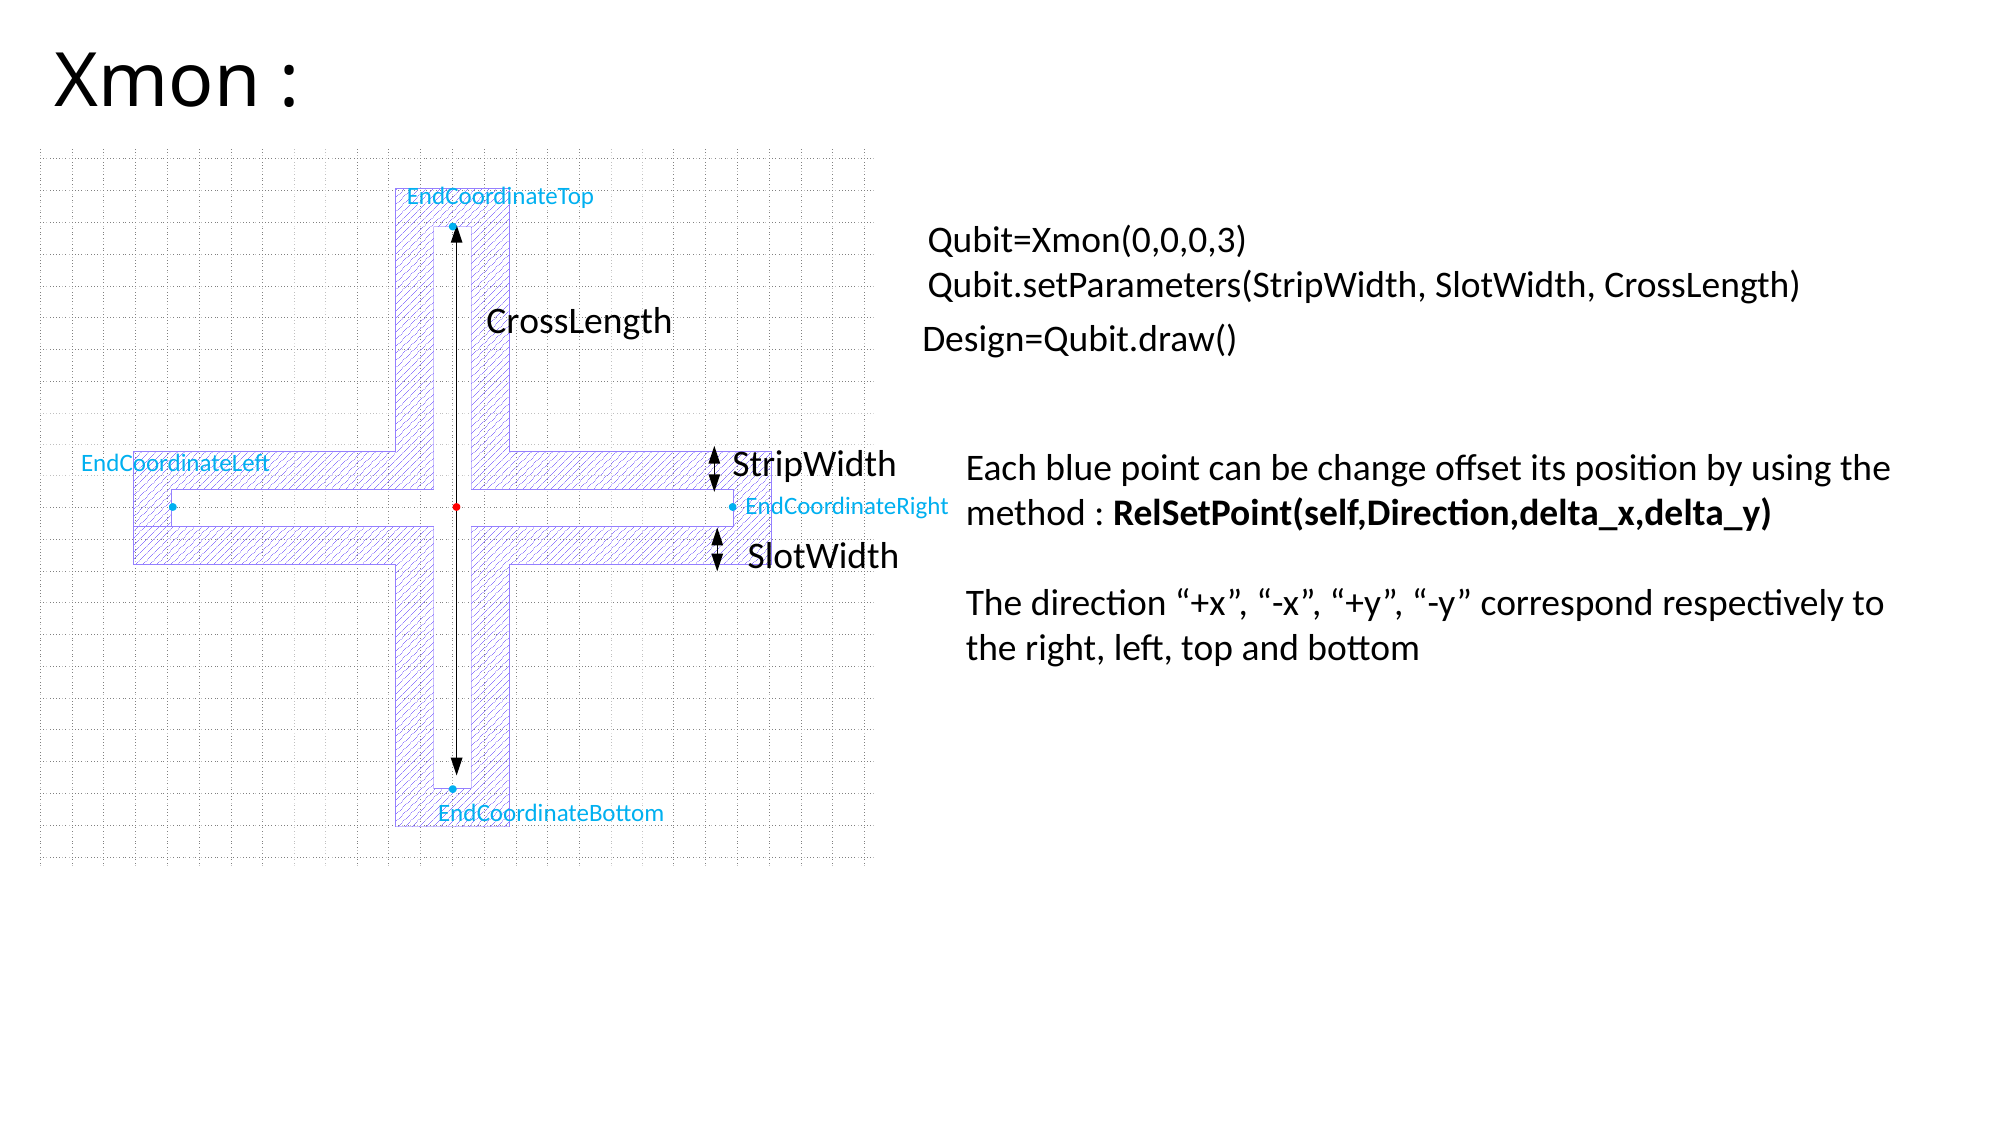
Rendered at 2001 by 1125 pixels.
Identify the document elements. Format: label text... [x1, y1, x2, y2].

text_box EndCoordinateRight [730, 482, 950, 527]
text_box Qubit=Xmon(0,0,0,3) Qubit.setParameters(StripWidth, SlotWidth, CrossLength) [912, 207, 1913, 312]
text_box Design=Qubit.draw() [907, 306, 1253, 366]
text_box StripWidth [717, 431, 969, 492]
picture [39, 148, 874, 866]
text_box EndCoordinateTop [392, 172, 610, 217]
text_box [452, 503, 461, 511]
text_box SlotWidth [732, 527, 950, 584]
text_box Each blue point can be change offset its position by using the method : RelSetPoint(self,Direction,delta_x,delta_y) The direction “+x”, “-x”, “+y”, “-y” correspond respectively to the right, left, top and bottom [950, 435, 1913, 678]
text_box [169, 503, 177, 511]
text_box [448, 222, 457, 231]
text_box EndCoordinateBottom [423, 789, 680, 834]
text_box EndCoordinateLeft [66, 439, 286, 484]
text_box CrossLength [471, 288, 724, 350]
title Xmon : [39, 16, 1765, 149]
